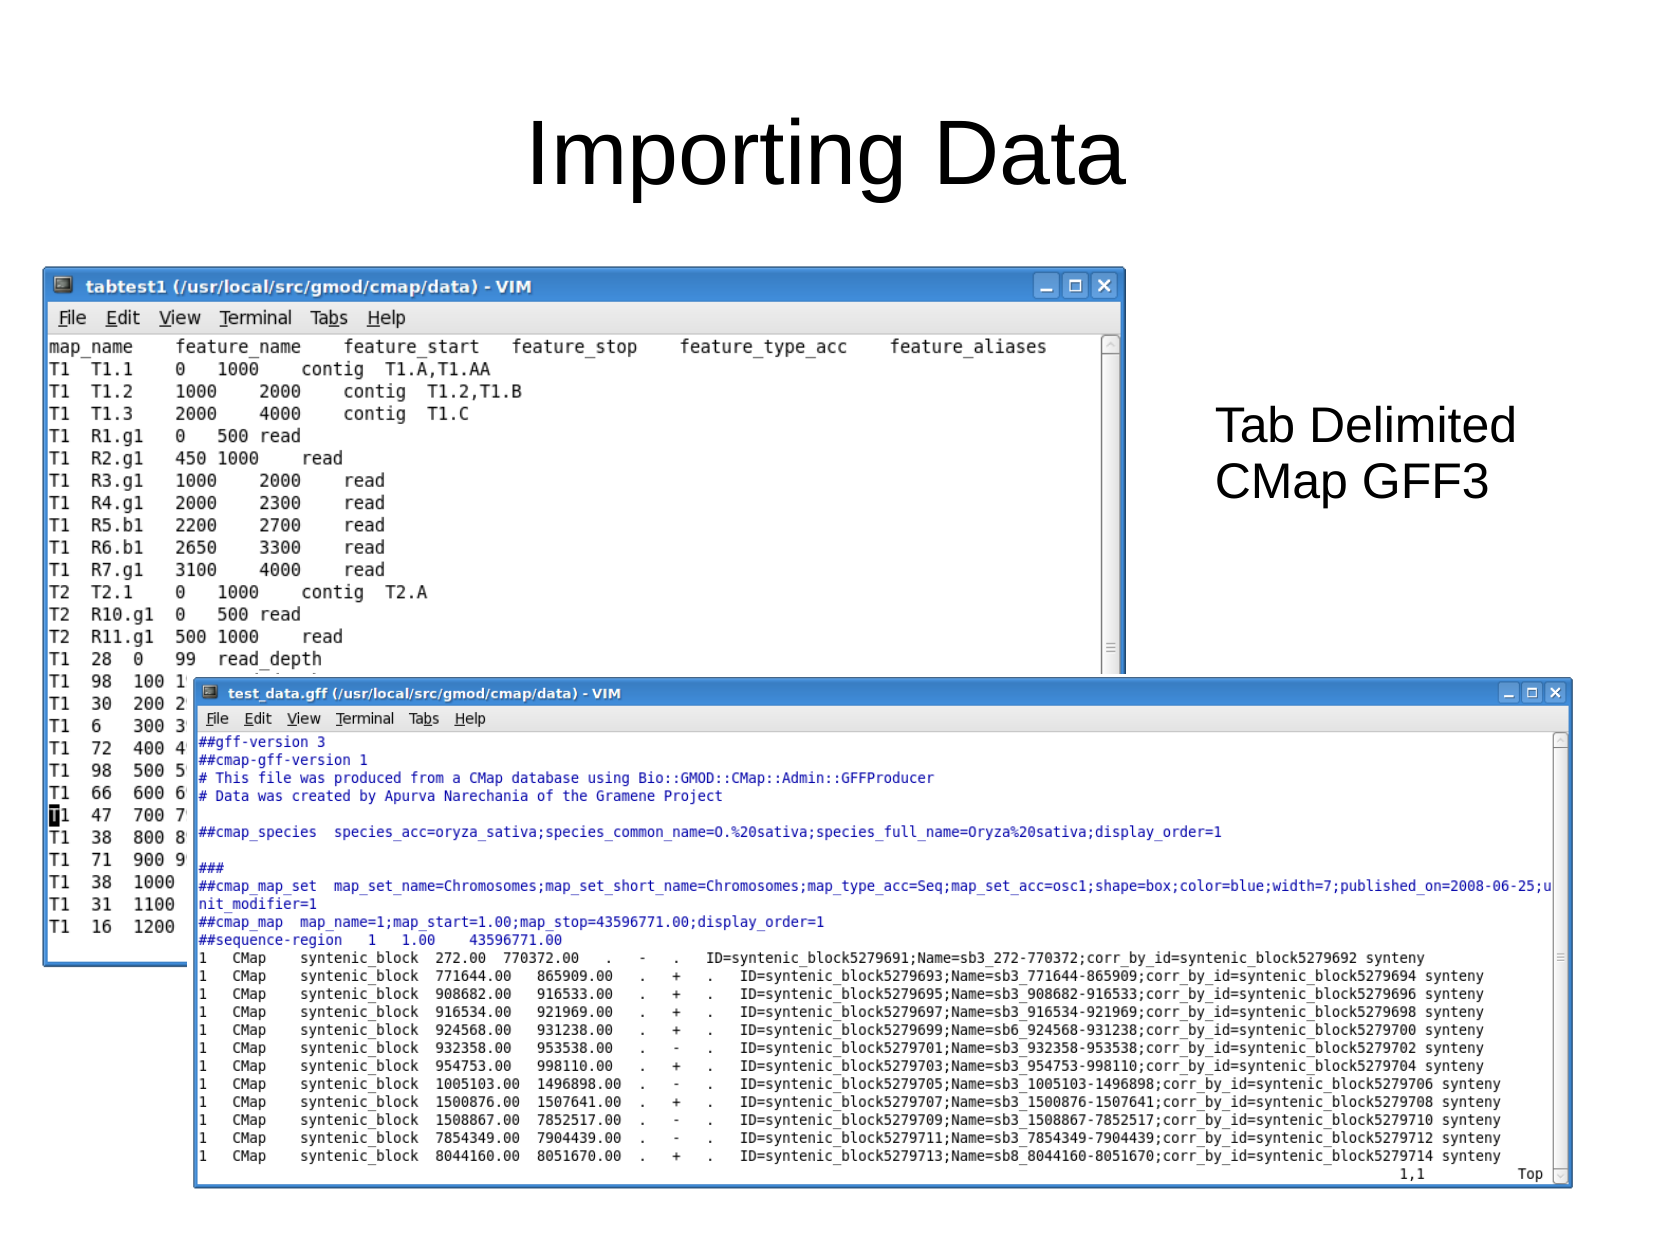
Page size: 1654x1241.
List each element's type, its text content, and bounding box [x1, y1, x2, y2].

title Importing Data [82, 49, 1571, 257]
text_box Tab Delimited CMap GFF3 [1200, 390, 1576, 517]
picture [40, 260, 1576, 1198]
